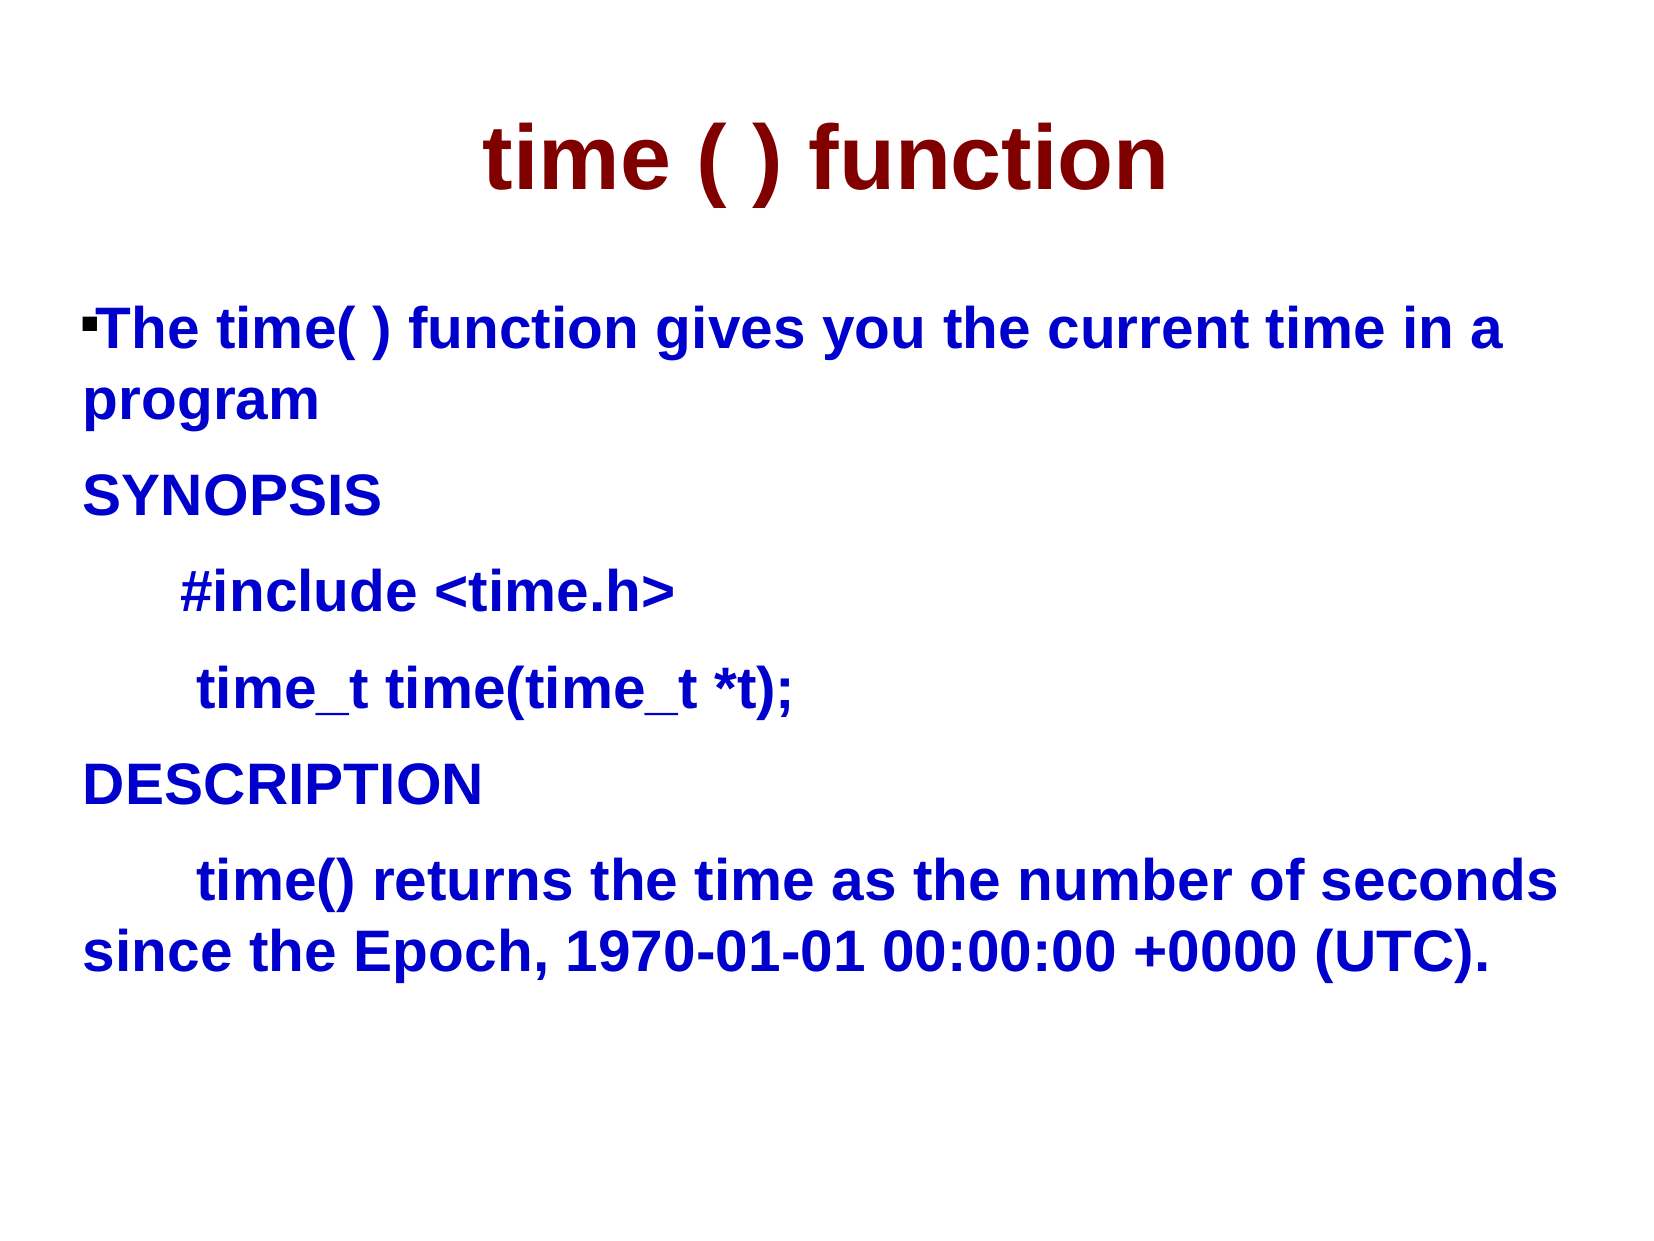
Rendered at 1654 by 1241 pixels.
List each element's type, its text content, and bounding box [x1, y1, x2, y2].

list The time( ) function gives you the current time in a program SYNOPSIS #include <time.h> time_t time(time_t *t); DESCRIPTION time() returns the time as the number of seconds since the Epoch, 1970-01-01 00:00:00 +0000 (UTC). [82, 290, 1571, 1010]
title time ( ) function [82, 49, 1571, 257]
